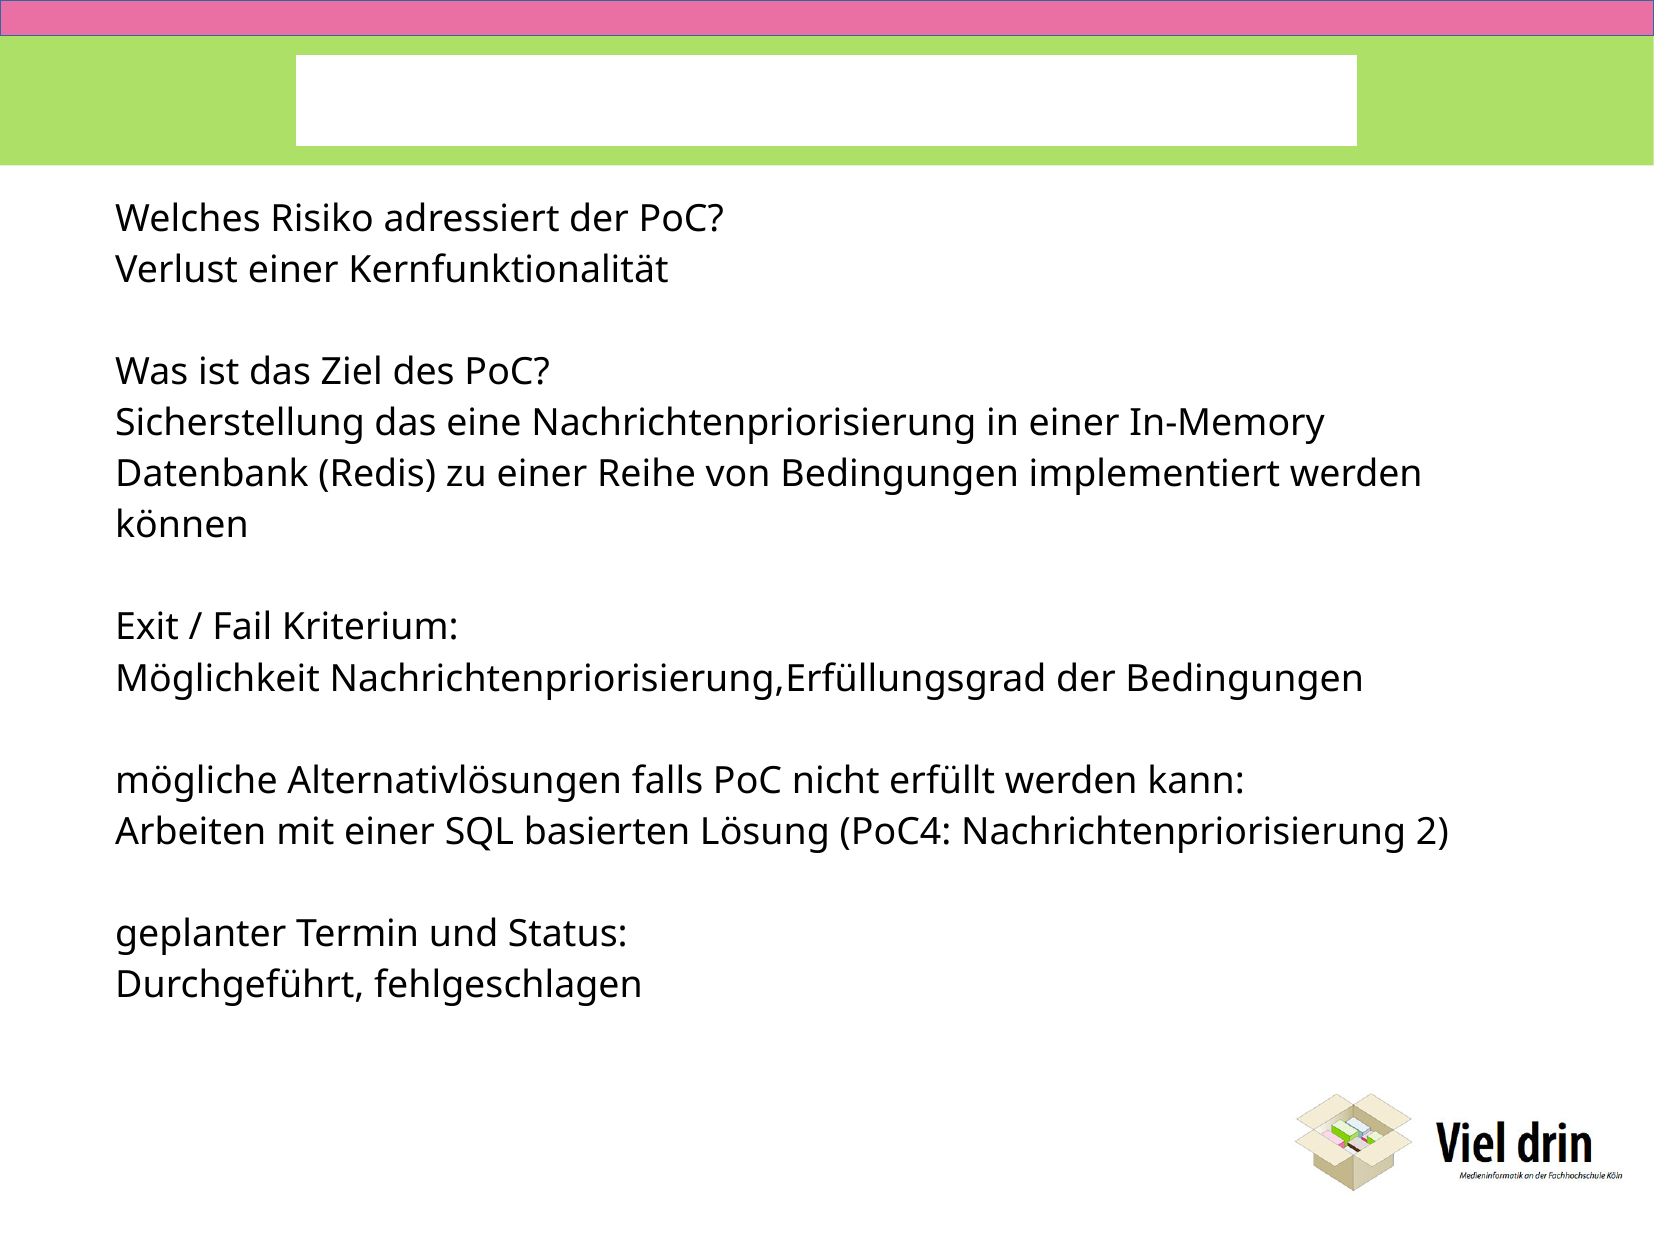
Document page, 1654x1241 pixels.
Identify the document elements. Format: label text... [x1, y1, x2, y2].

picture [1257, 1058, 1648, 1231]
text_box [0, 0, 1654, 36]
title PoC 3: Nachrichtenpriorisierung 1 [0, 36, 1654, 166]
text_box Welches Risiko adressiert der PoC? Verlust einer Kernfunktionalität Was ist das Ziel des PoC? Sicherstellung das eine Nachrichtenpriorisierung in einer In-Memory Datenbank (Redis) zu einer Reihe von Bedingungen implementiert werden können Exit / Fail Kriterium: Möglichkeit Nachrichtenpriorisierung,Erfüllungsgrad der Bedingungen mögliche Alternativlösungen falls PoC nicht erfüllt werden kann: Arbeiten mit einer SQL basierten Lösung (PoC4: Nachrichtenpriorisierung 2) geplanter Termin und Status: Durchgeführt, fehlgeschlagen [100, 236, 1518, 964]
